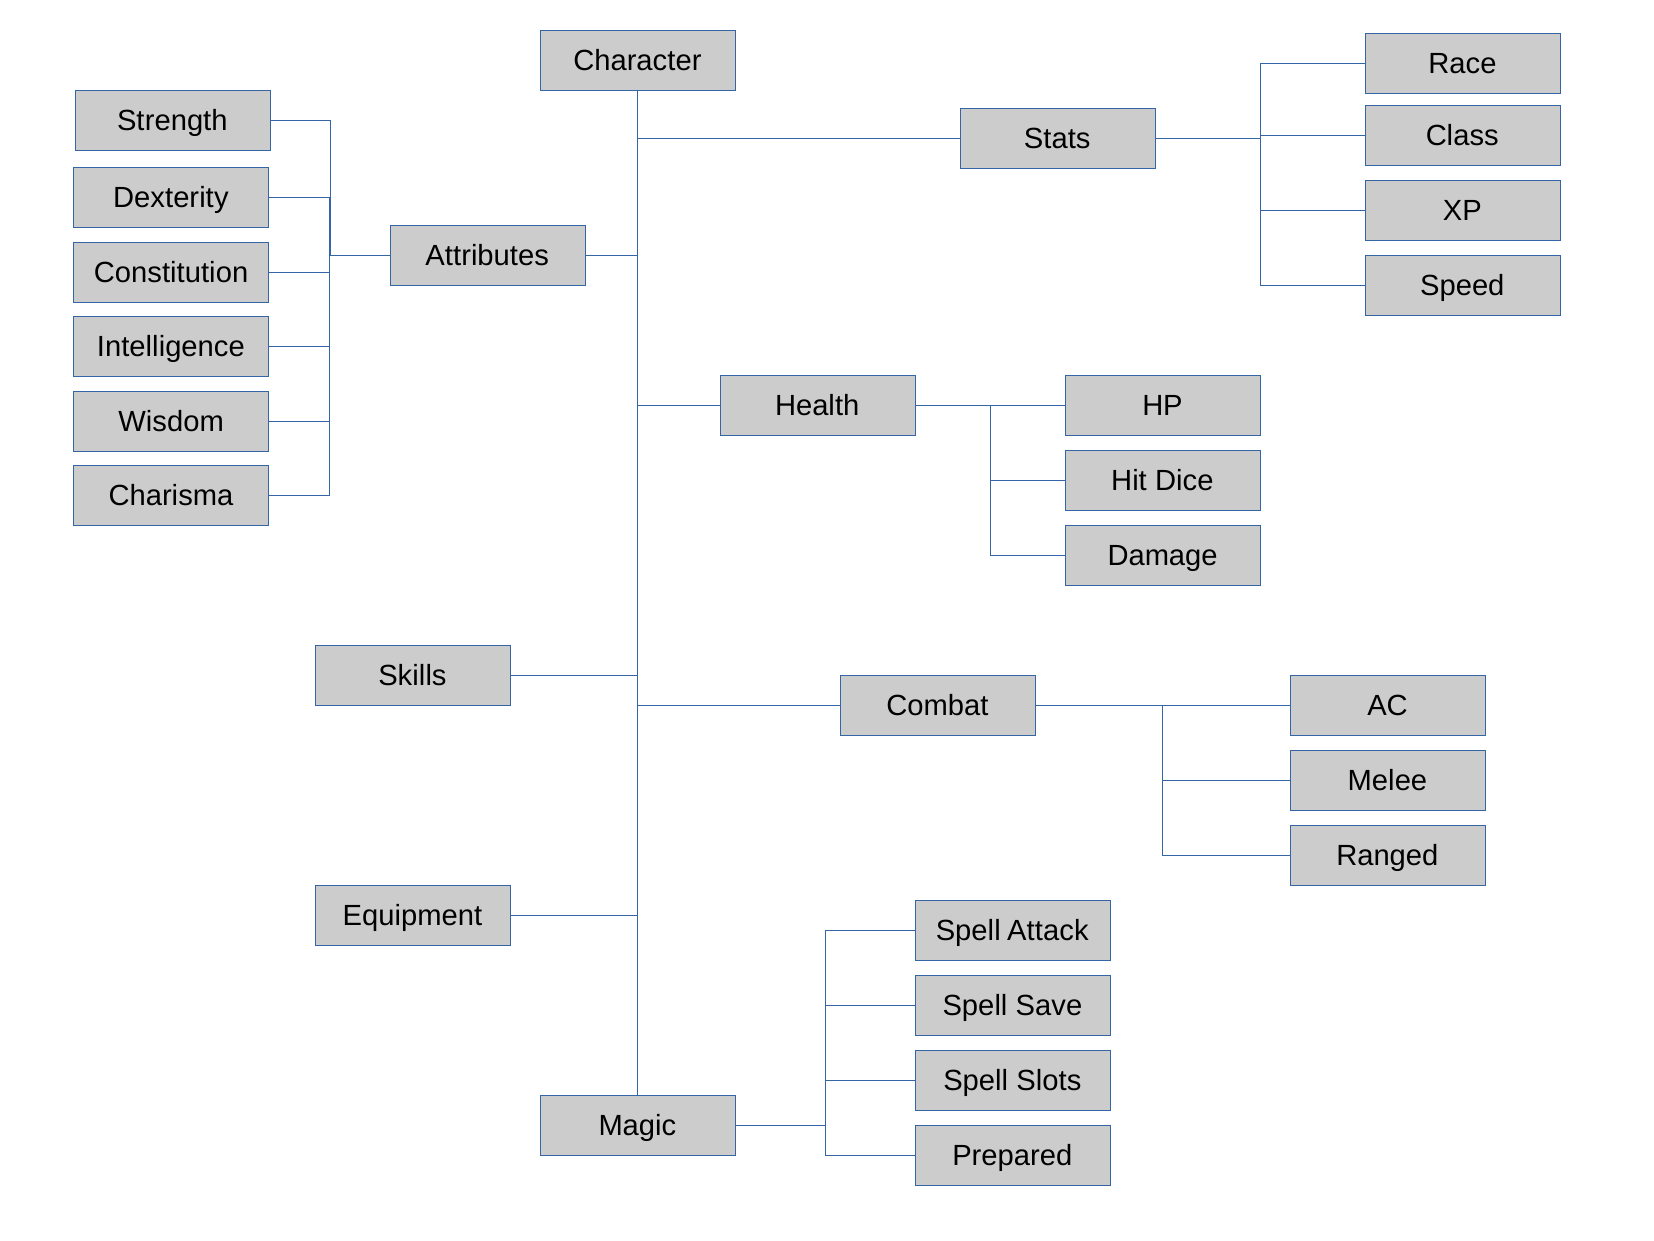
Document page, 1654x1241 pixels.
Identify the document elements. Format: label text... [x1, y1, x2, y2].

text_box Health [720, 375, 916, 436]
text_box Ranged [1290, 825, 1486, 886]
text_box Wisdom [73, 391, 269, 452]
text_box Equipment [315, 885, 511, 946]
text_box Character [540, 30, 736, 91]
text_box HP [1065, 375, 1261, 436]
text_box Spell Attack [915, 900, 1111, 961]
text_box Magic [540, 1095, 736, 1156]
text_box Dexterity [73, 167, 269, 228]
text_box Damage [1065, 525, 1261, 586]
text_box Attributes [390, 225, 586, 286]
text_box Combat [840, 675, 1036, 736]
text_box Skills [315, 645, 511, 706]
text_box Spell Save [915, 975, 1111, 1036]
text_box Spell Slots [915, 1050, 1111, 1111]
text_box AC [1290, 675, 1486, 736]
text_box Race [1365, 33, 1561, 94]
text_box Speed [1365, 255, 1561, 316]
text_box XP [1365, 180, 1561, 241]
text_box Intelligence [73, 316, 269, 377]
text_box Stats [960, 108, 1156, 169]
text_box Hit Dice [1065, 450, 1261, 511]
text_box Class [1365, 105, 1561, 166]
text_box Melee [1290, 750, 1486, 811]
text_box Prepared [915, 1125, 1111, 1186]
text_box Strength [75, 90, 271, 151]
text_box Charisma [73, 465, 269, 526]
text_box Constitution [73, 242, 269, 303]
